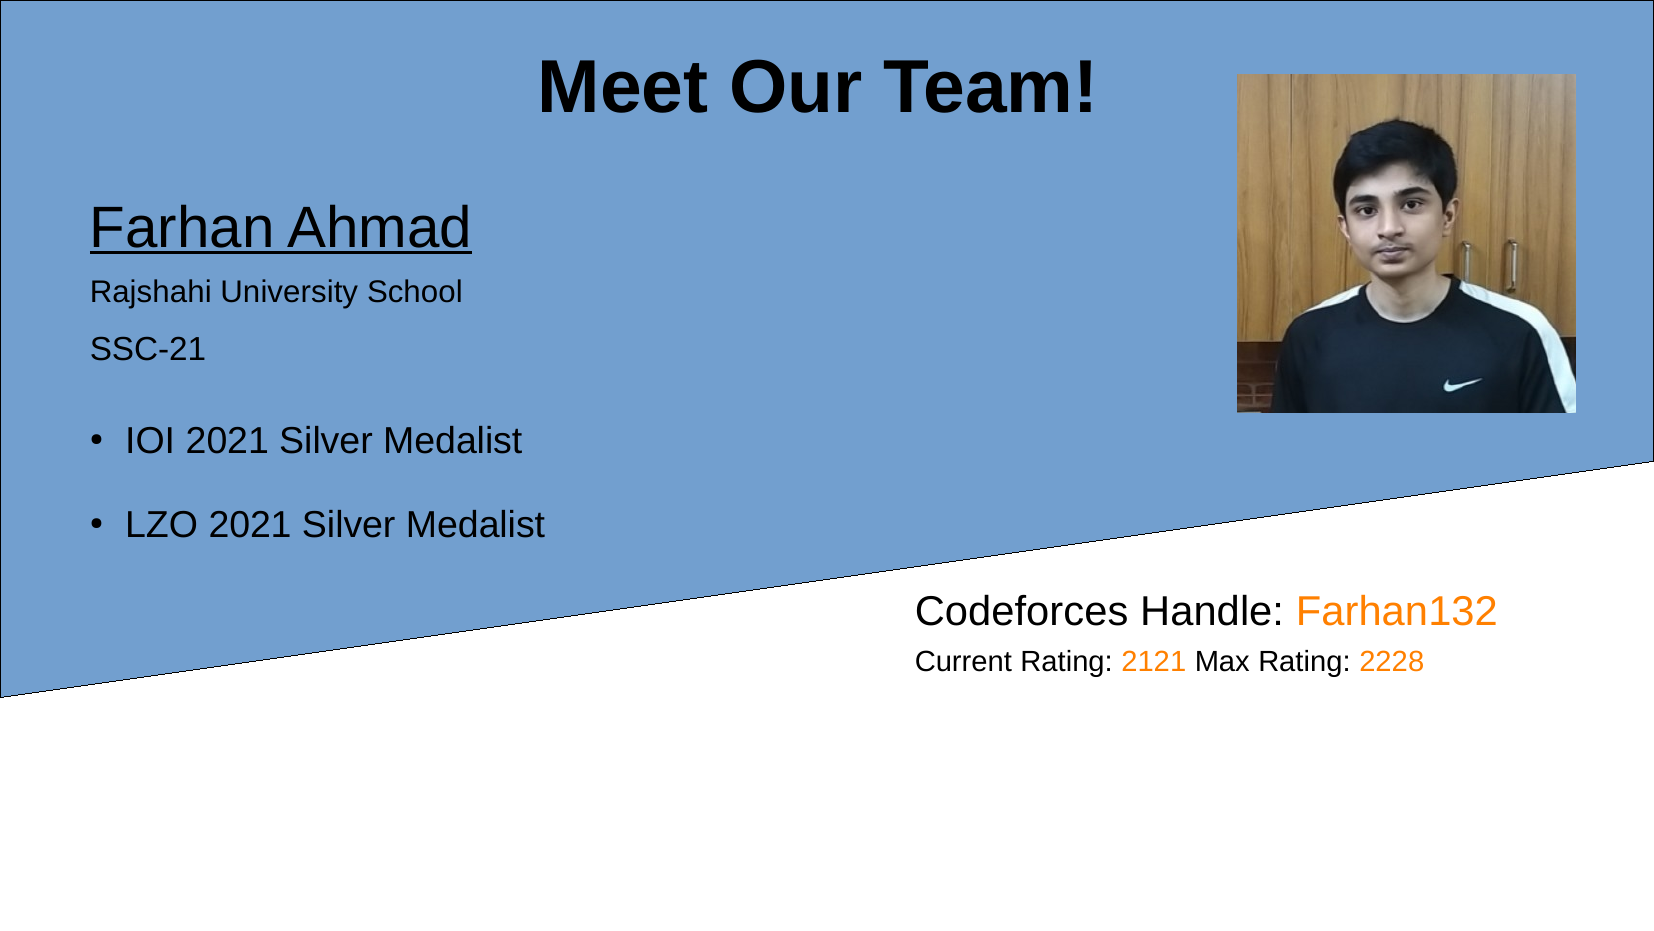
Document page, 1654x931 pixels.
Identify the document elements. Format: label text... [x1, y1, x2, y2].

text_box Farhan Ahmad [75, 187, 1051, 268]
text_box SSC-21 [75, 323, 338, 376]
text_box Codeforces Handle: Farhan132 [900, 580, 1651, 676]
text_box IOI 2021 Silver Medalist LZO 2021 Silver Medalist [75, 412, 863, 554]
text_box Current Rating: 2121 Max Rating: 2228 [900, 637, 1538, 751]
text_box Rajshahi University School [75, 267, 713, 343]
text_box Meet Our Team! [522, 37, 1114, 137]
picture [1237, 74, 1576, 413]
